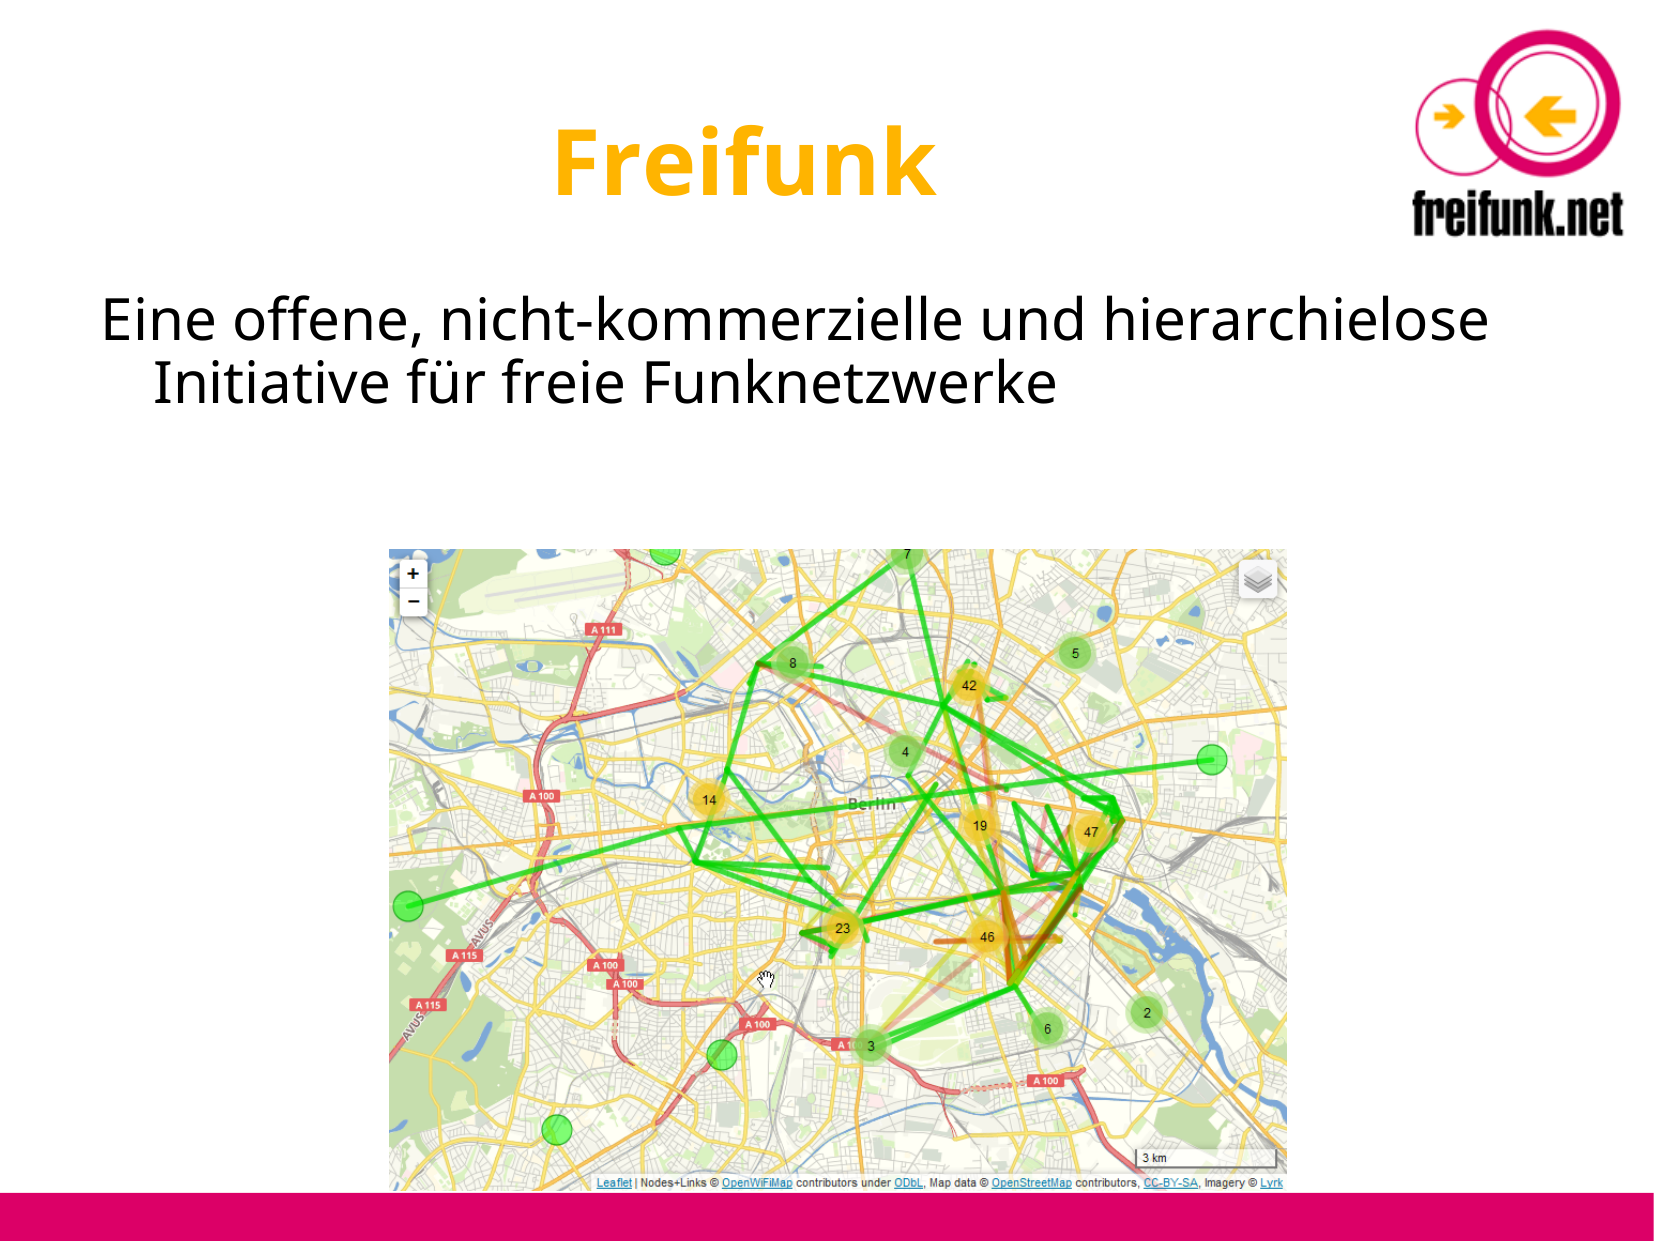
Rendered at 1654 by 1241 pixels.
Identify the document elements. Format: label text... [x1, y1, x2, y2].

picture [389, 549, 1287, 1191]
title Freifunk [82, 53, 1406, 260]
picture [1380, 0, 1654, 266]
list Eine offene, nicht-kommerzielle und hierarchielose Initiative für freie Funknetzwerke [82, 290, 1619, 526]
